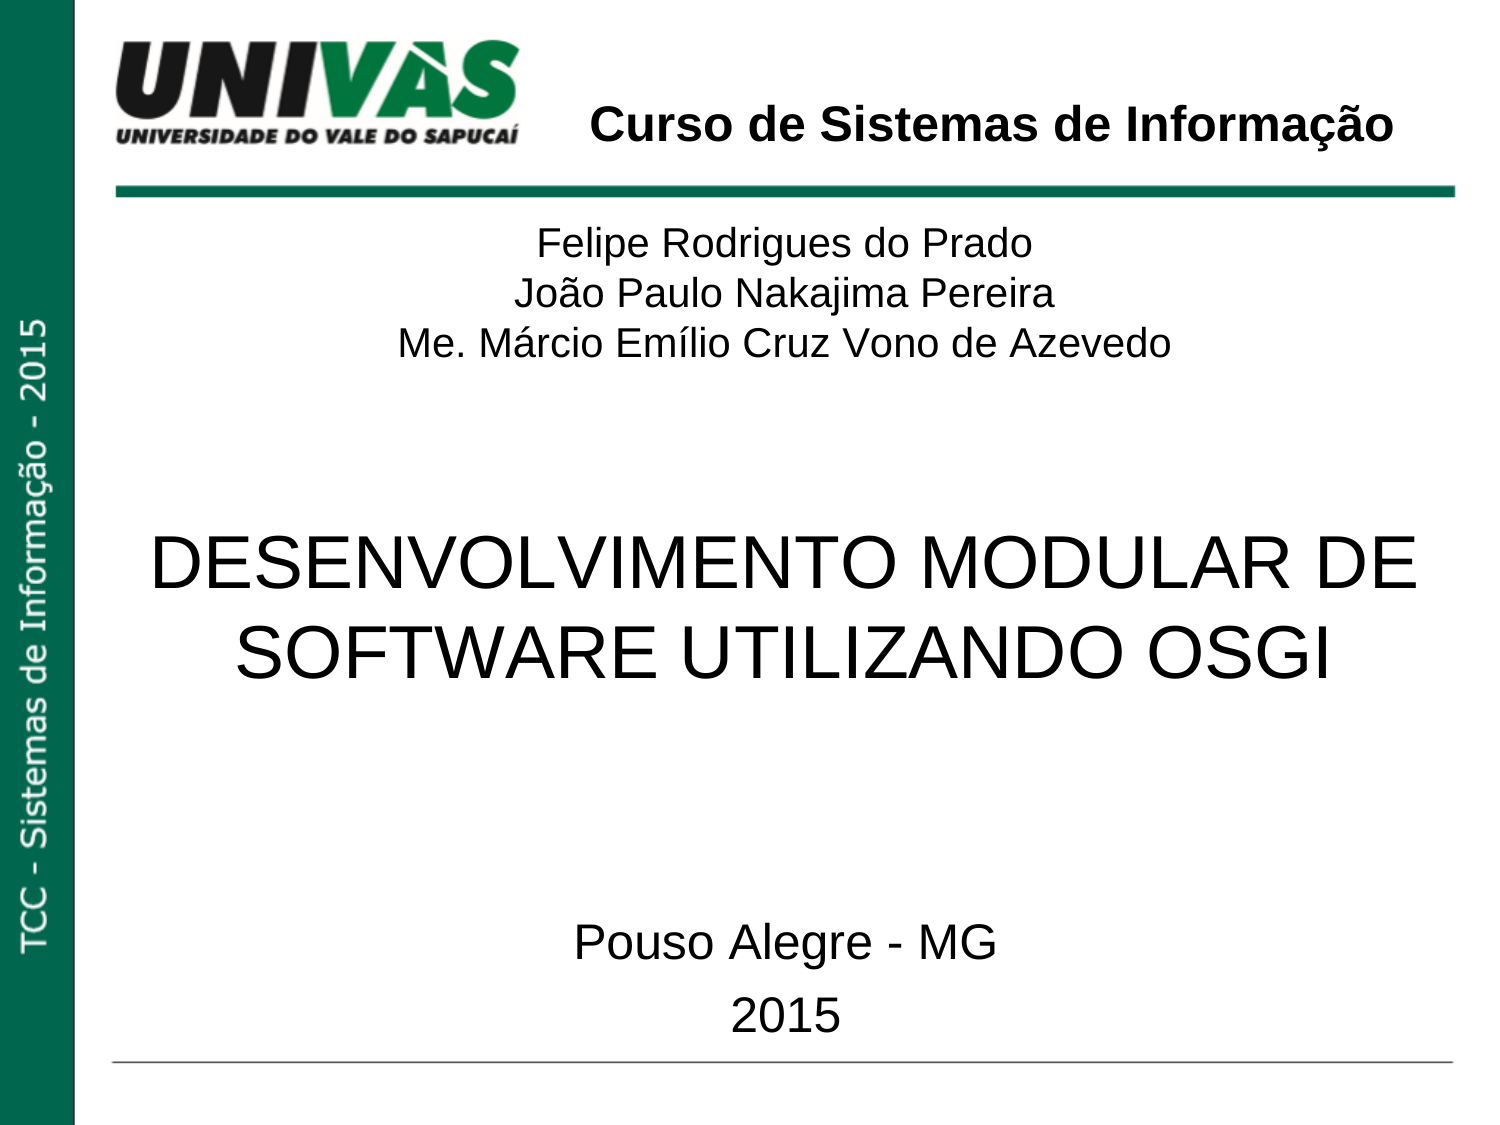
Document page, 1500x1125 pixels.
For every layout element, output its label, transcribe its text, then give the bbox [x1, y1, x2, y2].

title Curso de Sistemas de Informação [531, 46, 1453, 197]
text_box Pouso Alegre - MG 2015 [117, 902, 1455, 1047]
text_box Felipe Rodrigues do Prado João Paulo Nakajima Pereira Me. Márcio Emílio Cruz Vono de Azevedo [117, 208, 1453, 373]
picture [0, 0, 1500, 1125]
text_box DESENVOLVIMENTO MODULAR DE SOFTWARE UTILIZANDO OSGI [116, 479, 1453, 728]
